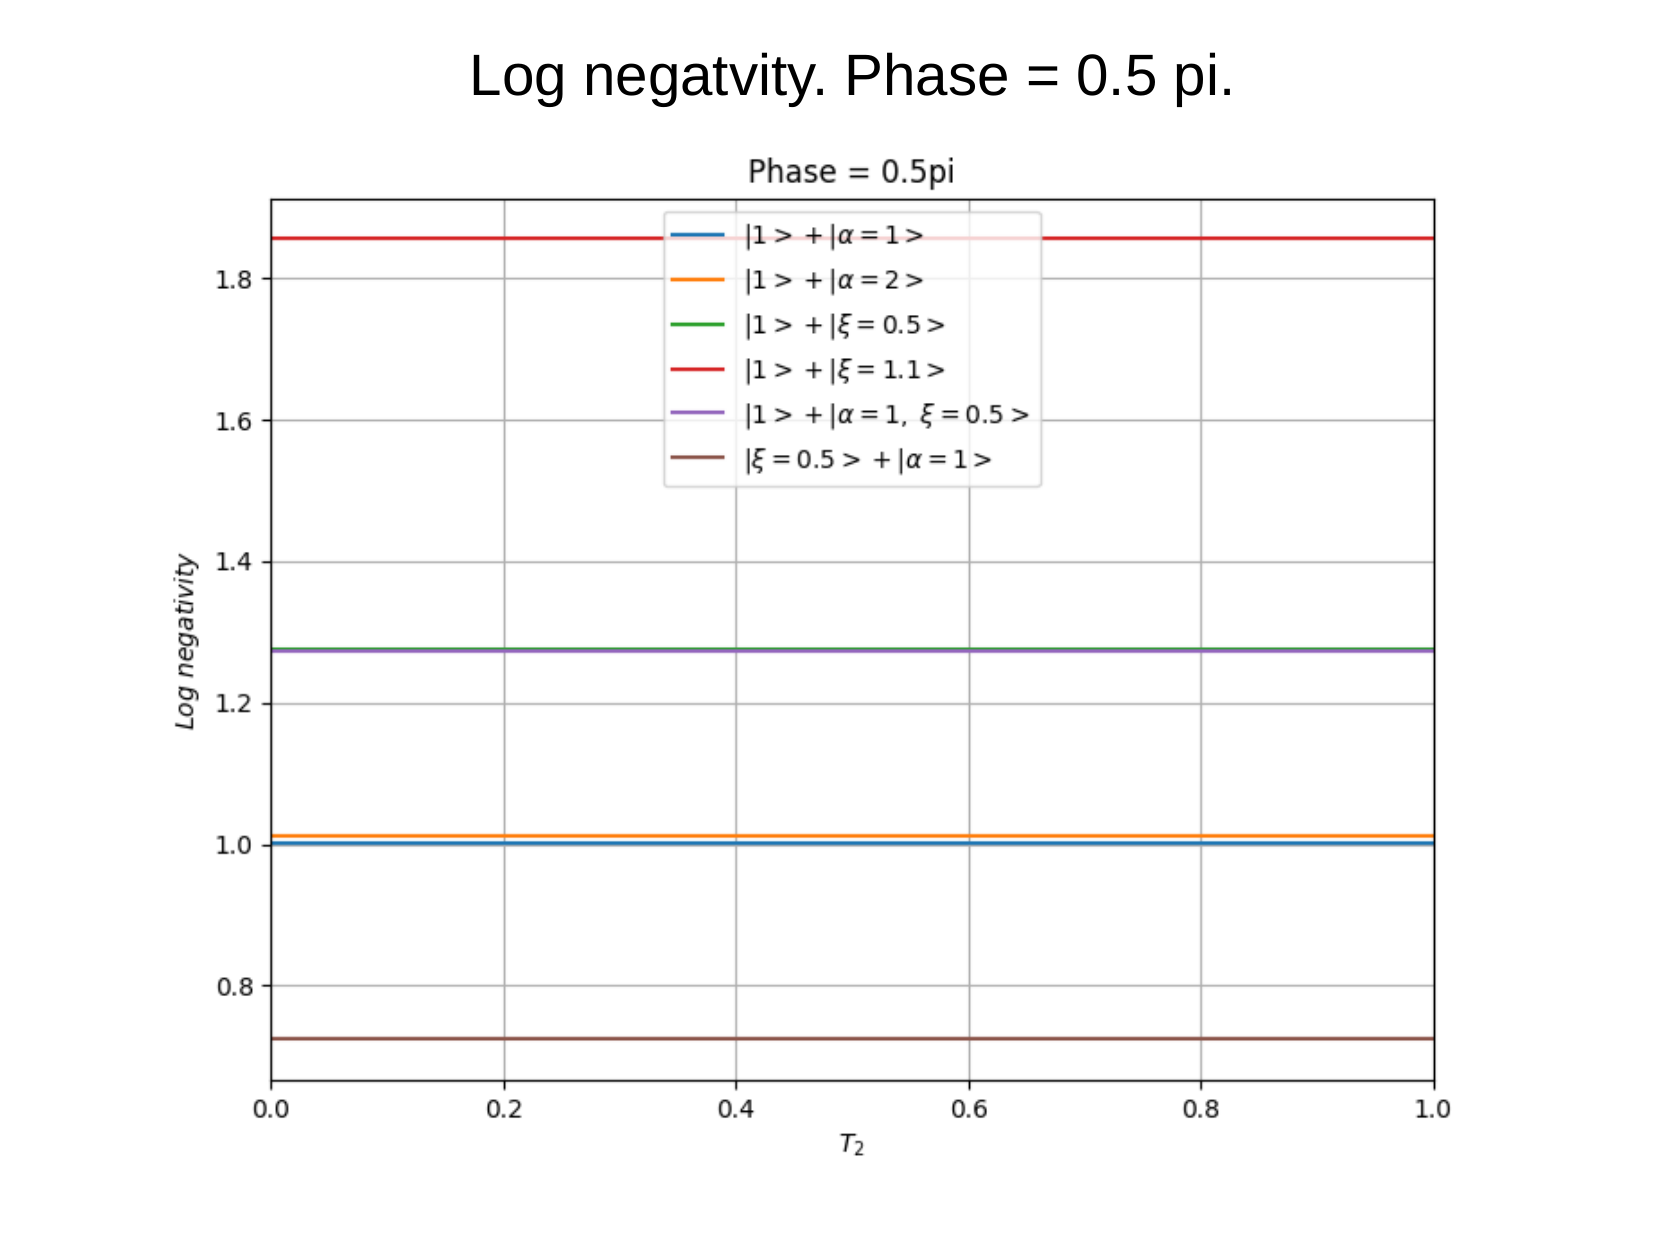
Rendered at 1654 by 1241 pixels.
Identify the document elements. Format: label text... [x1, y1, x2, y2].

picture [153, 138, 1453, 1170]
text_box Log negatvity. Phase = 0.5 pi. [454, 35, 1306, 130]
